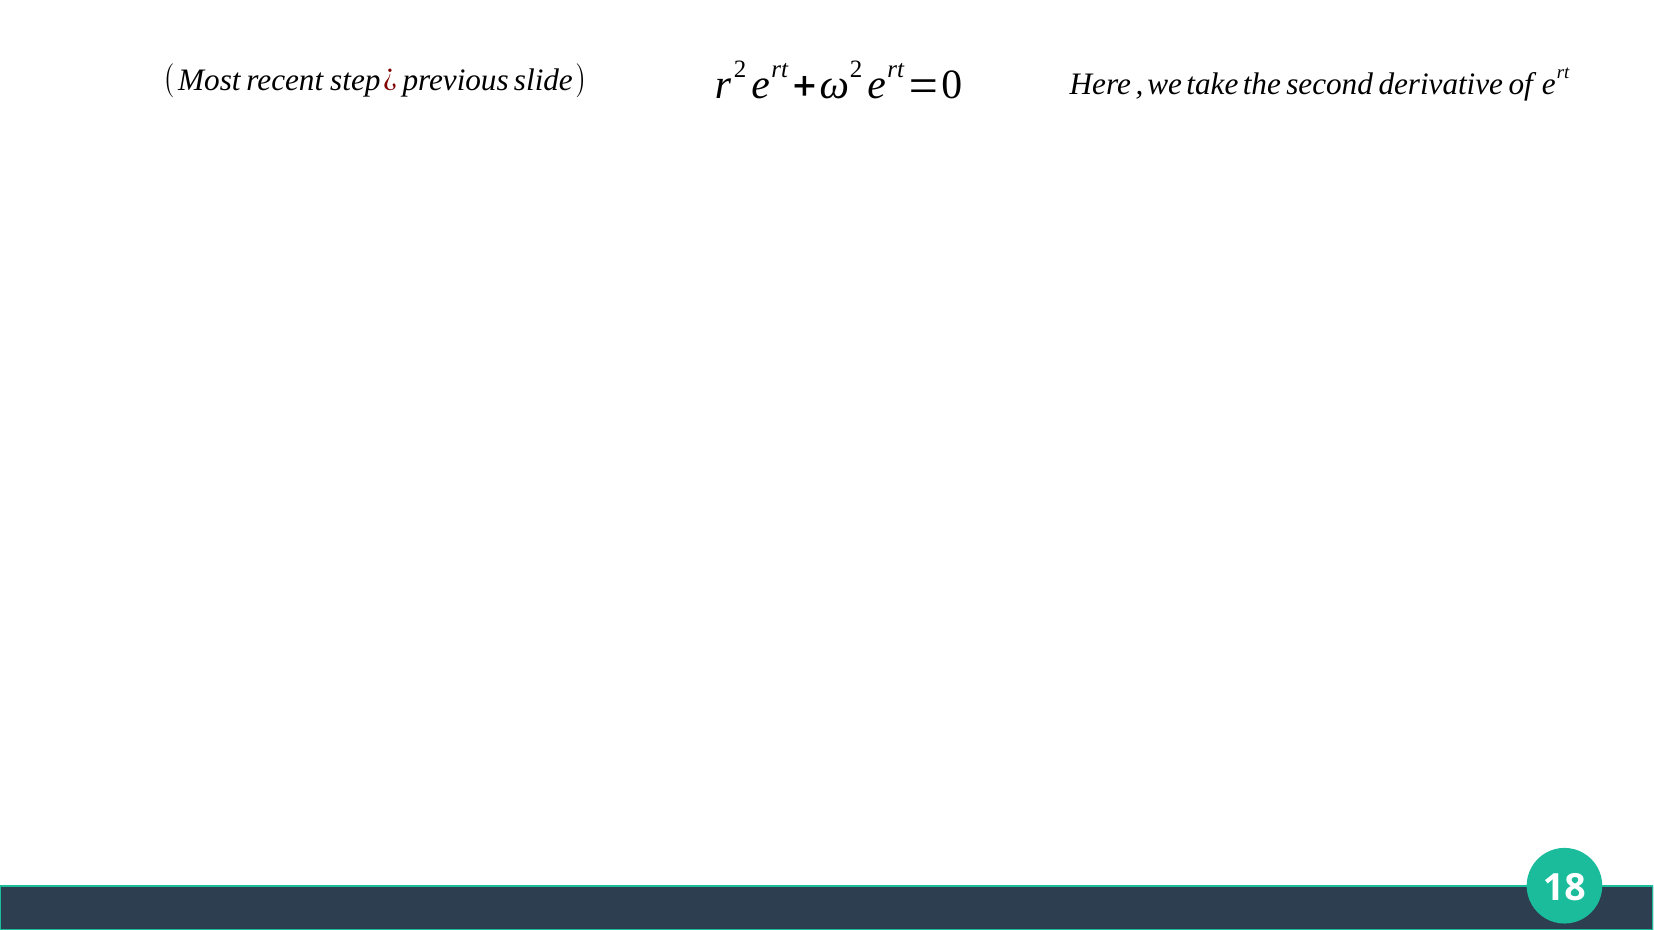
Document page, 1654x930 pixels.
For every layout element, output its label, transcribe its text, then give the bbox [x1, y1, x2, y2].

chart [164, 61, 586, 100]
title How are they used in Physics? [58, 36, 1594, 156]
chart [1067, 61, 1571, 102]
chart [714, 55, 963, 108]
